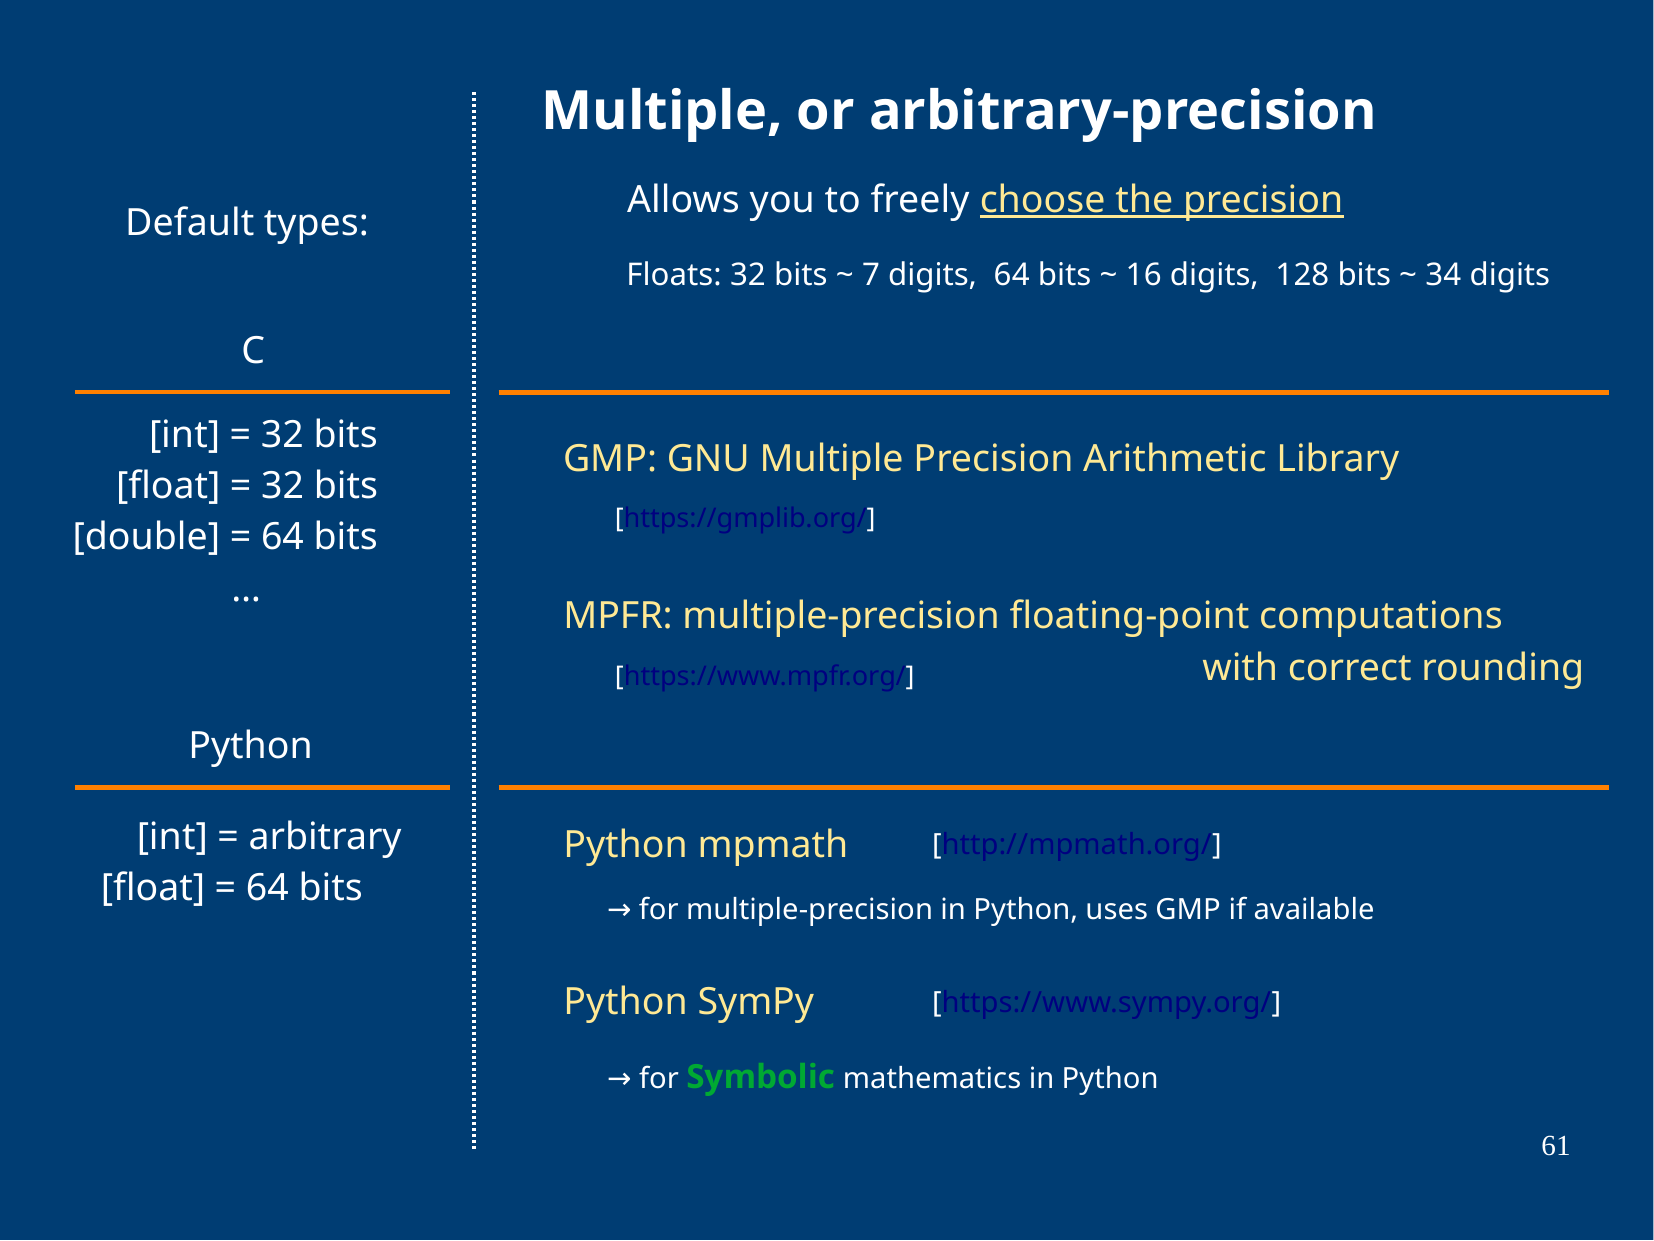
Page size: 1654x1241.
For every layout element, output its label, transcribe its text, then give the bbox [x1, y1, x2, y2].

text_box Floats: 32 bits ~ 7 digits, 64 bits ~ 16 digits, 128 bits ~ 34 digits [611, 244, 1654, 311]
text_box [https://www.sympy.org/] [917, 973, 1445, 1037]
text_box → for Symbolic mathematics in Python [592, 1046, 1436, 1116]
text_box [https://www.mpfr.org/] [600, 649, 1057, 709]
text_box C [226, 316, 305, 390]
text_box Allows you to freely choose the precision [612, 164, 1654, 241]
text_box Python SymPy [548, 967, 949, 1043]
text_box Multiple, or arbitrary-precision [526, 64, 1654, 165]
text_box GMP: GNU Multiple Precision Arithmetic Library [548, 424, 1654, 500]
text_box [http://mpmath.org/] [917, 815, 1376, 879]
text_box Python mpmath [548, 810, 1001, 886]
text_box [https://gmplib.org/] [600, 491, 1018, 552]
text_box → for multiple-precision in Python, uses GMP if available [592, 880, 1654, 944]
text_box Default types: [110, 187, 504, 264]
text_box Python [173, 711, 394, 785]
text_box [int] = 32 bits [float] = 32 bits [double] = 64 bits … [57, 400, 537, 644]
text_box MPFR: multiple-precision floating-point computations with correct rounding [548, 581, 1654, 713]
text_box [int] = arbitrary [float] = 64 bits [86, 802, 561, 934]
